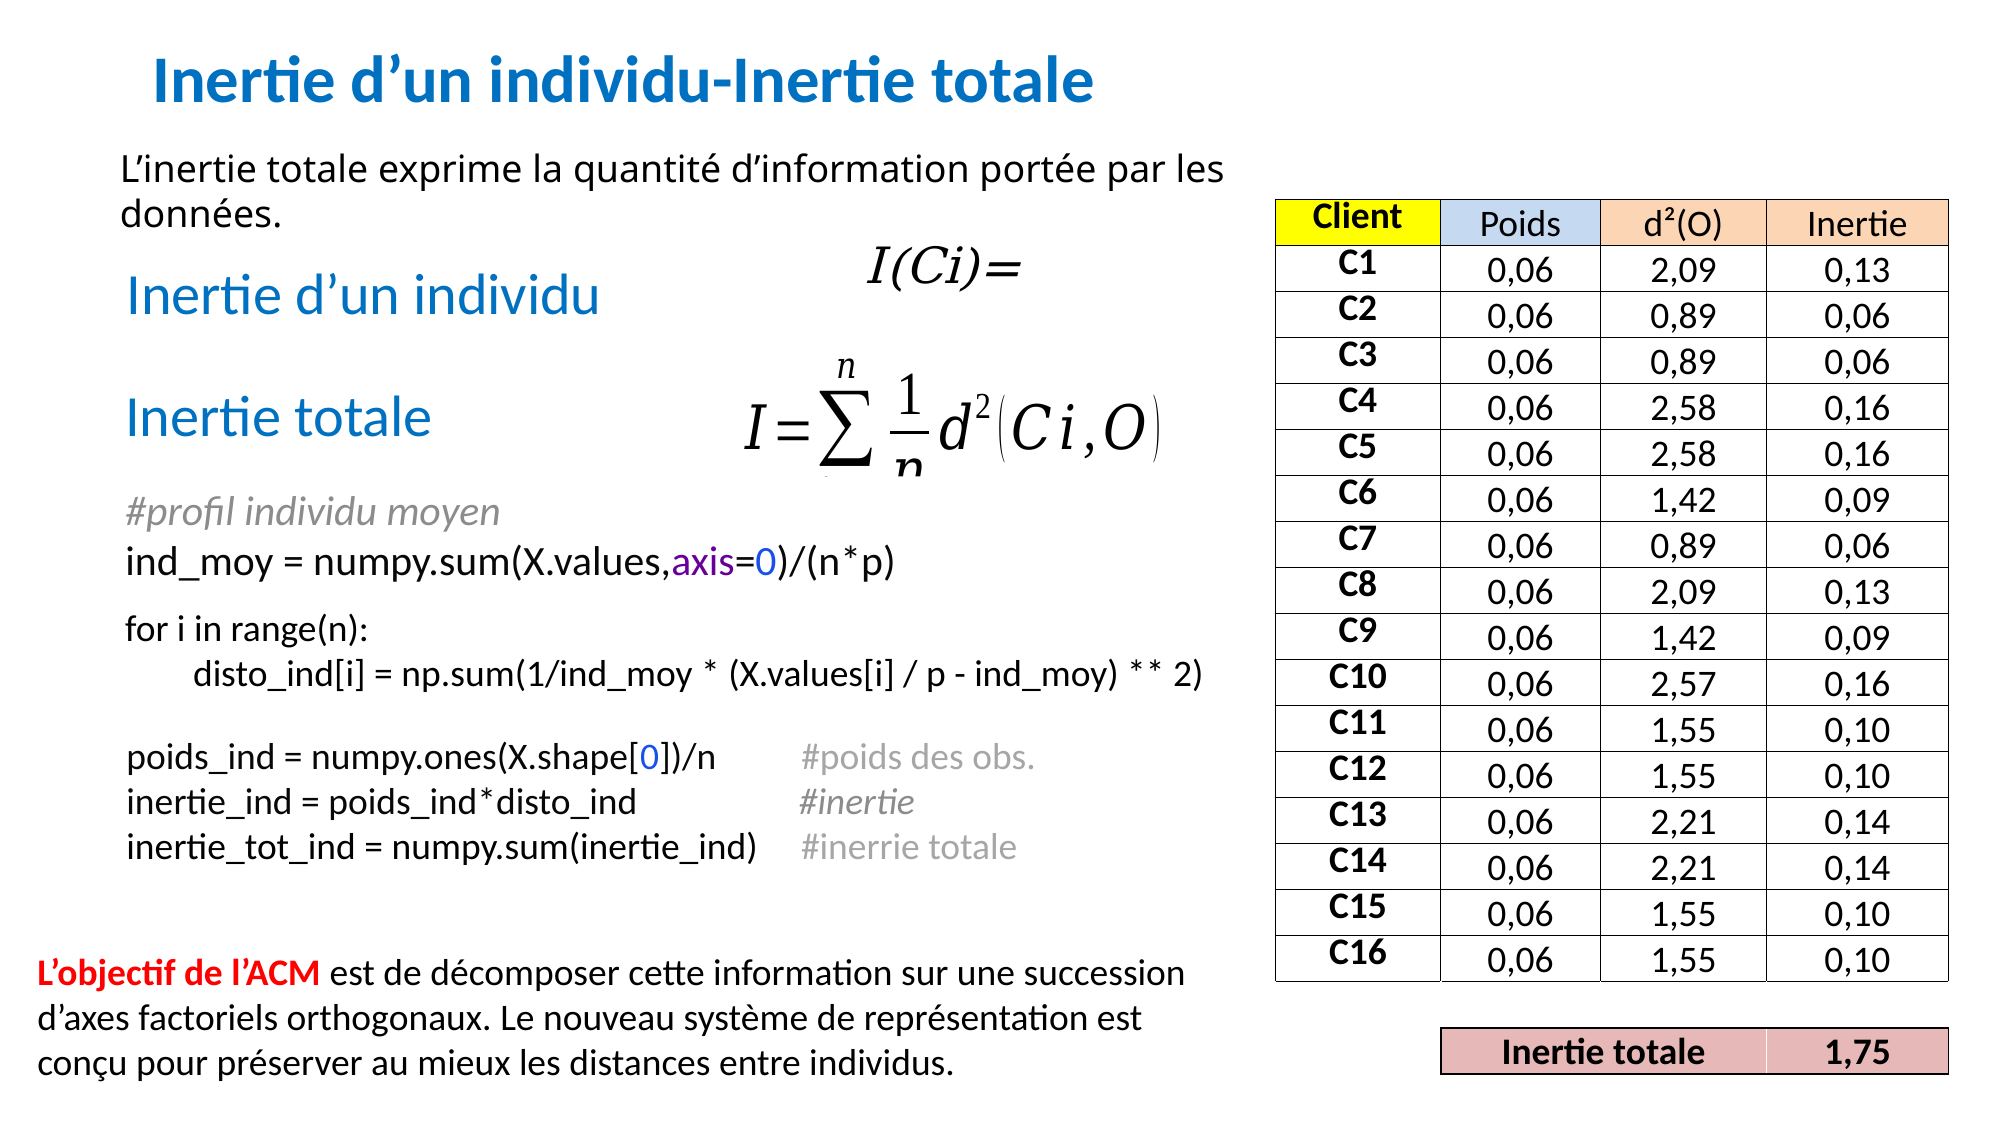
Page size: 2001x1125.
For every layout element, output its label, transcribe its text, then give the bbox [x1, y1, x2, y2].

table_cell 1,42 [1601, 476, 1766, 521]
table_cell 0,06 [1441, 614, 1600, 659]
table_cell 0,10 [1767, 890, 1948, 935]
table_cell 2,21 [1601, 844, 1766, 889]
table_cell 2,21 [1601, 798, 1766, 843]
text_box poids_ind = numpy.ones(X.shape[0])/n #poids des obs. inertie_ind = poids_ind*disto_ind #inertie inertie_tot_ind = numpy.sum(inertie_ind) #inerrie totale [111, 724, 1159, 875]
table_cell 0,06 [1441, 660, 1600, 705]
table_cell [1276, 982, 1440, 1027]
text_box I(Ci)= [864, 242, 1037, 294]
table_cell 0,89 [1601, 338, 1766, 383]
table_cell 0,06 [1441, 292, 1600, 337]
table_cell 0,06 [1441, 476, 1600, 521]
table_cell 0,89 [1601, 522, 1766, 567]
table_cell 0,06 [1441, 384, 1600, 429]
table_cell 0,06 [1441, 798, 1600, 843]
table_cell 0,09 [1767, 476, 1948, 521]
table_cell 0,09 [1767, 614, 1948, 659]
table_cell 0,13 [1767, 246, 1948, 291]
table_cell 2,58 [1601, 384, 1766, 429]
table_cell C8 [1276, 568, 1440, 613]
table_cell 2,58 [1601, 430, 1766, 475]
table_cell 0,06 [1441, 936, 1600, 981]
table_header Inertie [1767, 200, 1948, 245]
table_cell 1,55 [1601, 752, 1766, 797]
table_cell 0,06 [1441, 706, 1600, 751]
table_cell C16 [1276, 936, 1440, 981]
table_cell 1,75 [1767, 1029, 1948, 1073]
table_cell 0,06 [1767, 292, 1948, 337]
table_cell 0,06 [1441, 430, 1600, 475]
table_cell C13 [1276, 798, 1440, 843]
table_cell 1,42 [1601, 614, 1766, 659]
table_cell 0,10 [1767, 752, 1948, 797]
table_cell [1601, 982, 1766, 1027]
text_box for i in range(n): disto_ind[i] = np.sum(1/ind_moy * (X.values[i] / p - ind_moy) ** 2) [110, 596, 1275, 702]
table_cell 0,06 [1441, 568, 1600, 613]
table_cell C7 [1276, 522, 1440, 567]
table_cell 0,13 [1767, 568, 1948, 613]
table_cell [1442, 982, 1600, 1027]
chart [741, 346, 1162, 512]
table_cell Inertie totale [1442, 1029, 1766, 1073]
table_cell C12 [1276, 752, 1440, 797]
table_cell C1 [1276, 246, 1440, 291]
table_cell 0,16 [1767, 660, 1948, 705]
table_cell 1,55 [1601, 936, 1766, 981]
table_cell C5 [1276, 430, 1440, 475]
table_cell 1,55 [1601, 890, 1766, 935]
table_cell C3 [1276, 338, 1440, 383]
table_cell C10 [1276, 660, 1440, 705]
table_cell 0,06 [1441, 752, 1600, 797]
text_box Inertie totale [110, 370, 540, 456]
table_cell 0,06 [1767, 338, 1948, 383]
table_cell 2,09 [1601, 246, 1766, 291]
table_cell C14 [1276, 844, 1440, 889]
table_cell 2,57 [1601, 660, 1766, 705]
table_cell C11 [1276, 706, 1440, 751]
table_cell 0,16 [1767, 384, 1948, 429]
table_cell 0,14 [1767, 844, 1948, 889]
table_cell 0,06 [1441, 338, 1600, 383]
table_cell 0,10 [1767, 706, 1948, 751]
table_cell 0,06 [1441, 246, 1600, 291]
text_box Inertie d’un individu [111, 248, 1007, 334]
table_cell 0,06 [1767, 522, 1948, 567]
table_cell C6 [1276, 476, 1440, 521]
table_cell 0,14 [1767, 798, 1948, 843]
table_cell C2 [1276, 292, 1440, 337]
table_cell 2,09 [1601, 568, 1766, 613]
table_cell 0,10 [1767, 936, 1948, 981]
table_cell C15 [1276, 890, 1440, 935]
table_cell 0,06 [1441, 844, 1600, 889]
table_cell 0,16 [1767, 430, 1948, 475]
table_cell C4 [1276, 384, 1440, 429]
table_header Poids [1441, 200, 1600, 245]
text_box L’inertie totale exprime la quantité d’information portée par les données. [105, 137, 1255, 242]
table_cell C9 [1276, 614, 1440, 659]
table_header d²(O) [1601, 200, 1766, 245]
table_header Client [1276, 200, 1440, 245]
table_cell 0,89 [1601, 292, 1766, 337]
table_cell 1,55 [1601, 706, 1766, 751]
text_box #profil individu moyen ind_moy = numpy.sum(X.values,axis=0)/(n*p) [110, 476, 993, 592]
table_cell 0,06 [1441, 890, 1600, 935]
table_cell [1276, 1029, 1440, 1073]
text_box L’objectif de l’ACM est de décomposer cette information sur une succession d’axes factoriels orthogonaux. Le nouveau système de représentation est conçu pour préserver au mieux les distances entre individus. [22, 940, 1215, 1091]
table_cell 0,06 [1441, 522, 1600, 567]
table_cell [1767, 982, 1948, 1027]
title Inertie d’un individu-Inertie totale [137, 22, 1863, 140]
